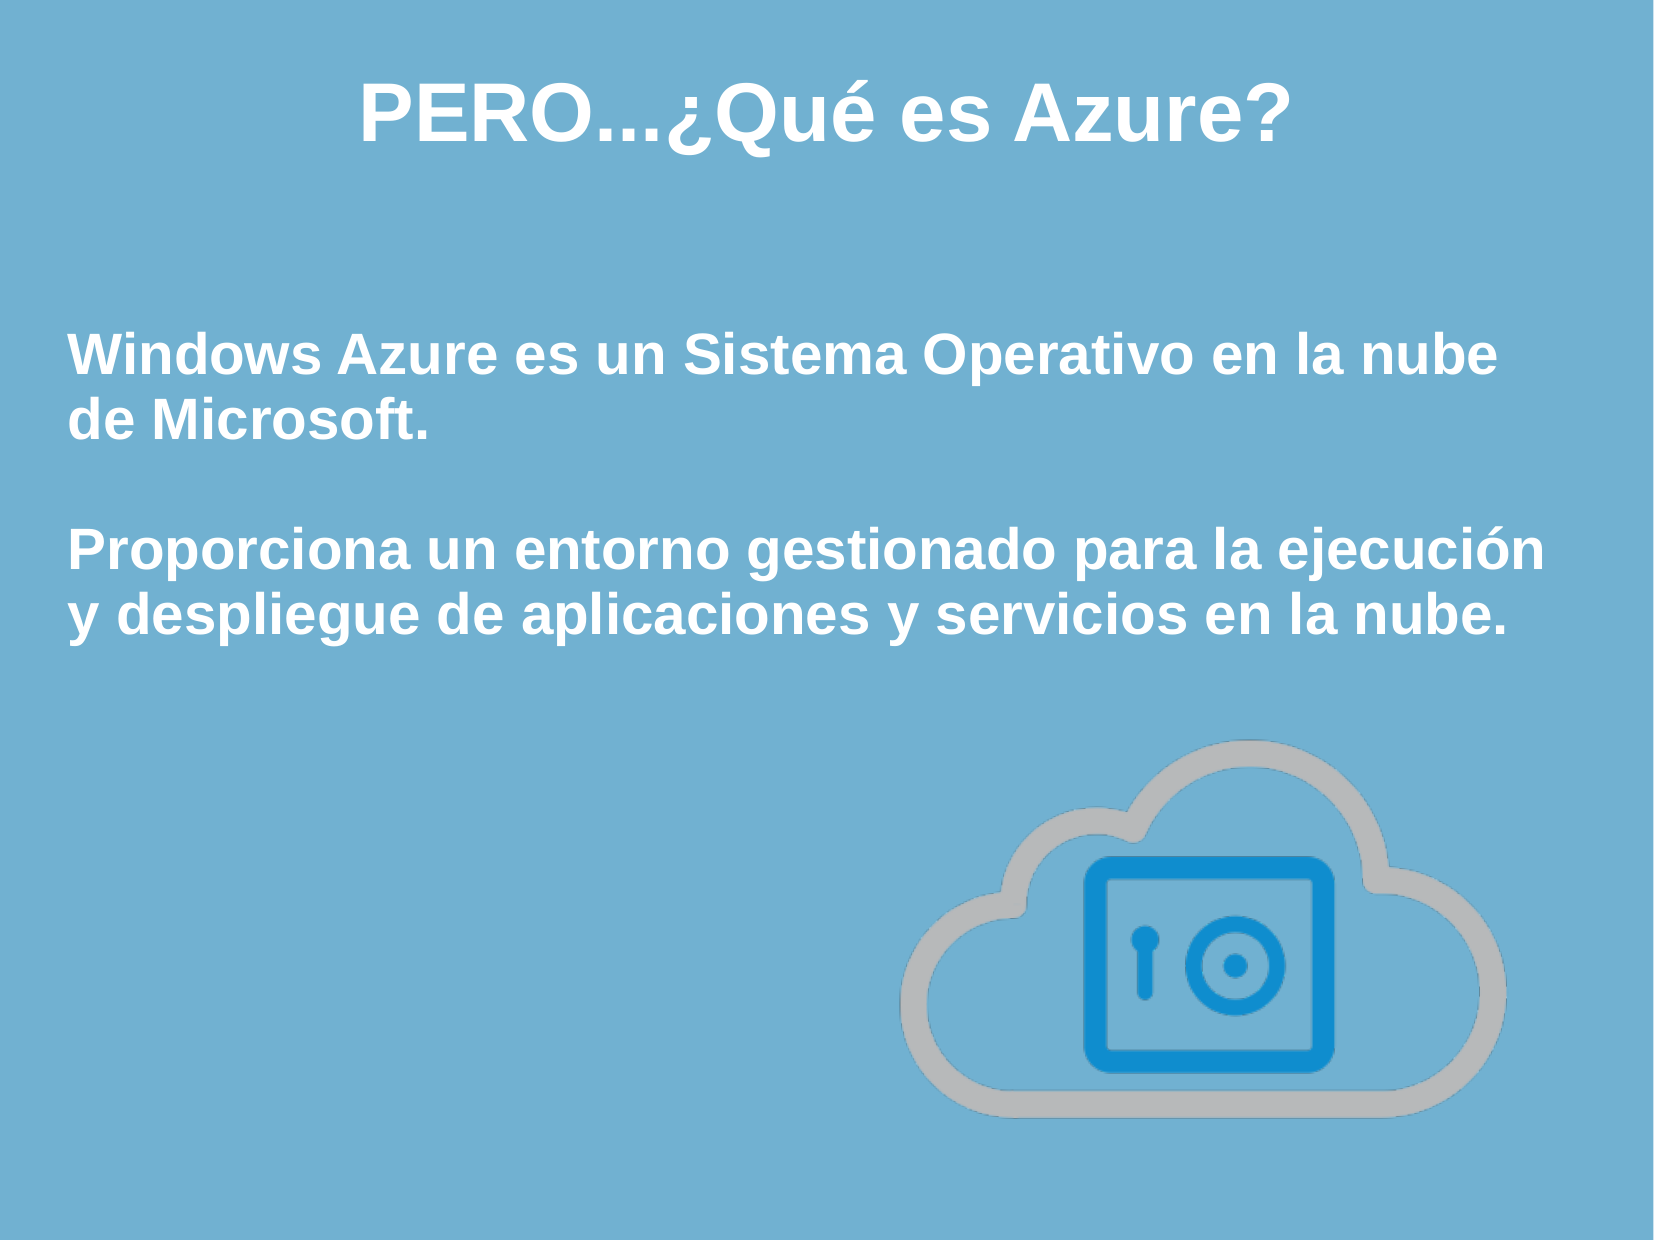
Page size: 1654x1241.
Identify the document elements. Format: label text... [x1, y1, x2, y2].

text_box PERO...¿Qué es Azure? [0, 59, 1654, 168]
text_box Windows Azure es un Sistema Operativo en la nube de Microsoft. Proporciona un entorno gestionado para la ejecución y despliegue de aplicaciones y servicios en la nube. [47, 224, 1595, 876]
picture [897, 737, 1510, 1123]
